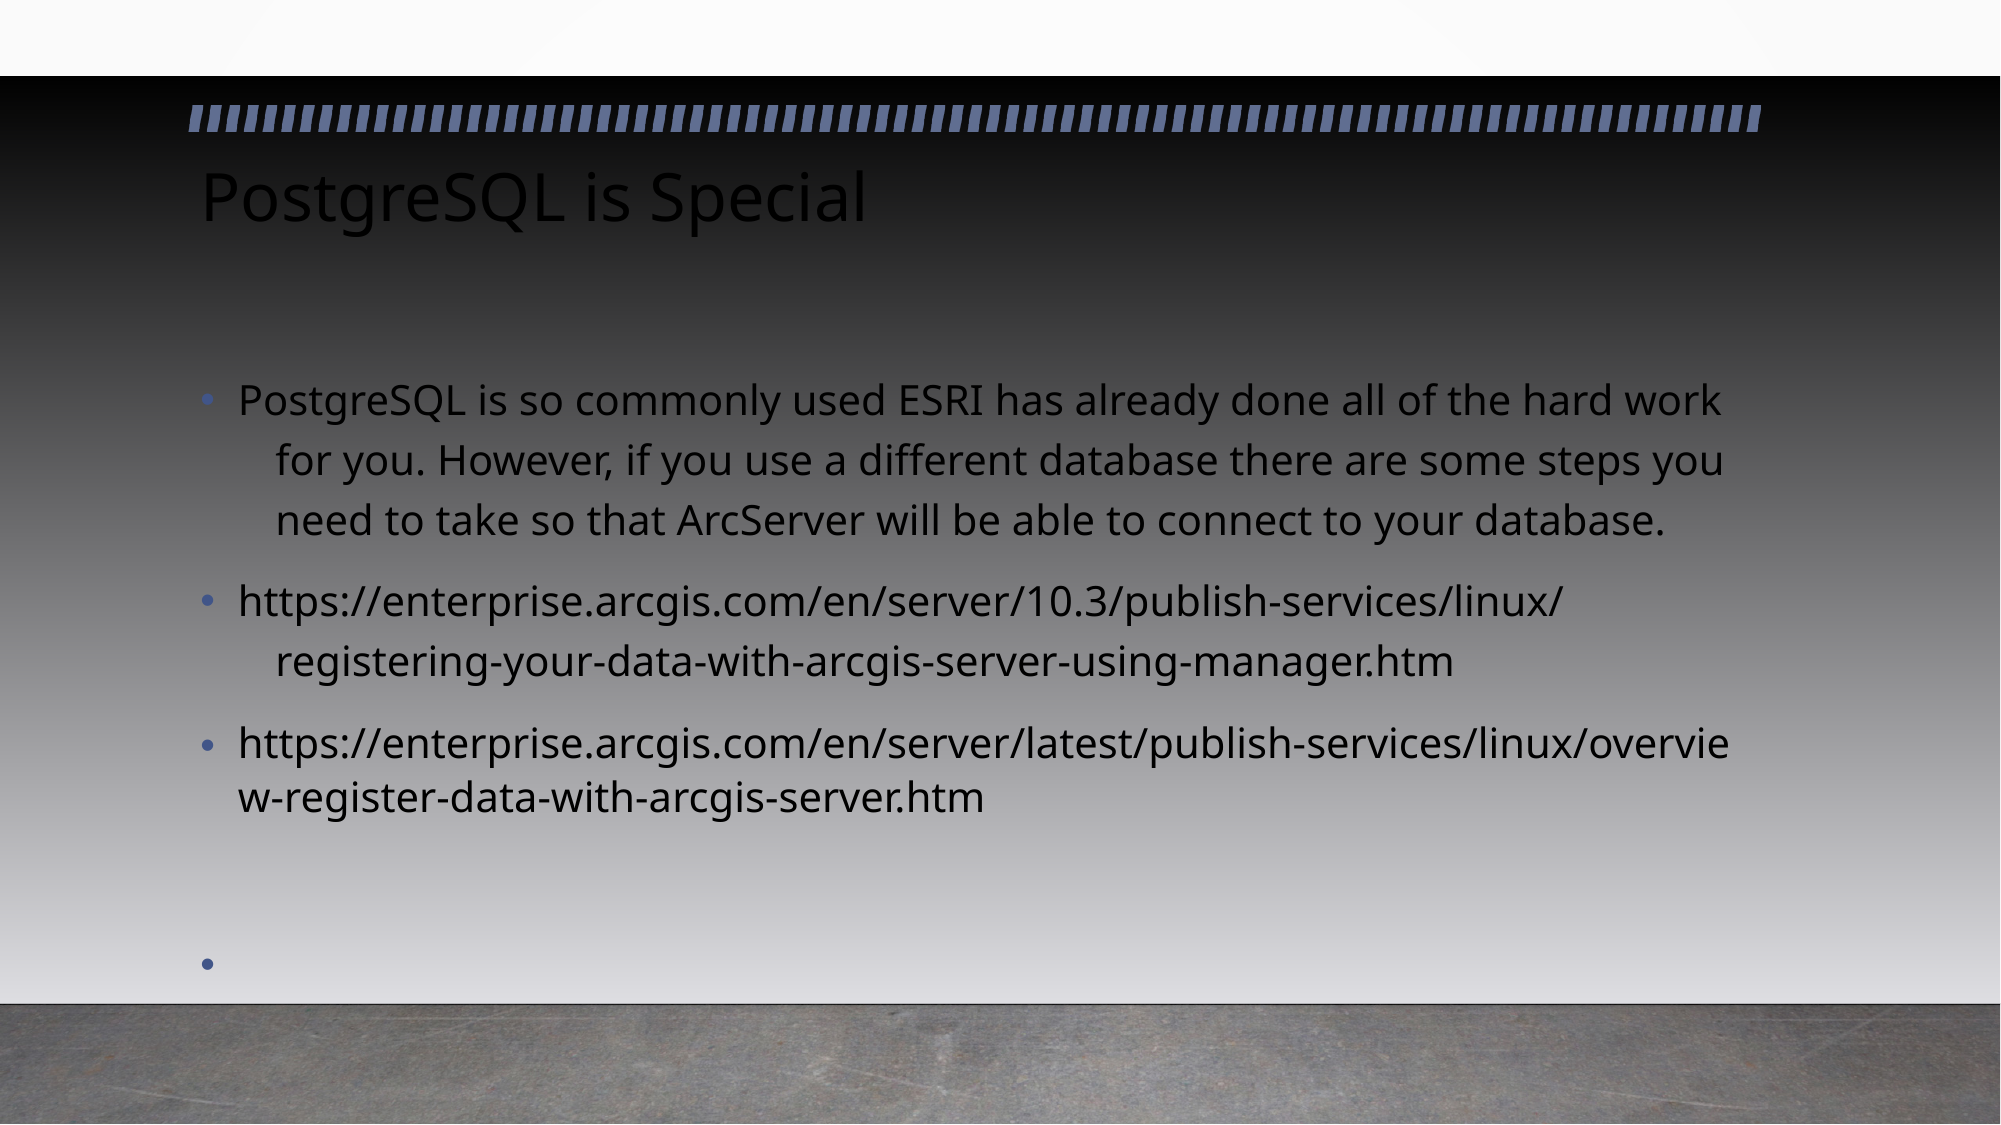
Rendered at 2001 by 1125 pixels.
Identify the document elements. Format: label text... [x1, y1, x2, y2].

list PostgreSQL is so commonly used ESRI has already done all of the hard work for you. However, if you use a different database there are some steps you need to take so that ArcServer will be able to connect to your database. https://enterprise.arcgis.com/en/server/10.3/publish-services/linux/registering-your-data-with-arcgis-server-using-manager.htm https://enterprise.arcgis.com/en/server/latest/publish-services/linux/overview-register-data-with-arcgis-server.htm [185, 356, 1761, 897]
title PostgreSQL is Special [185, 156, 1761, 329]
